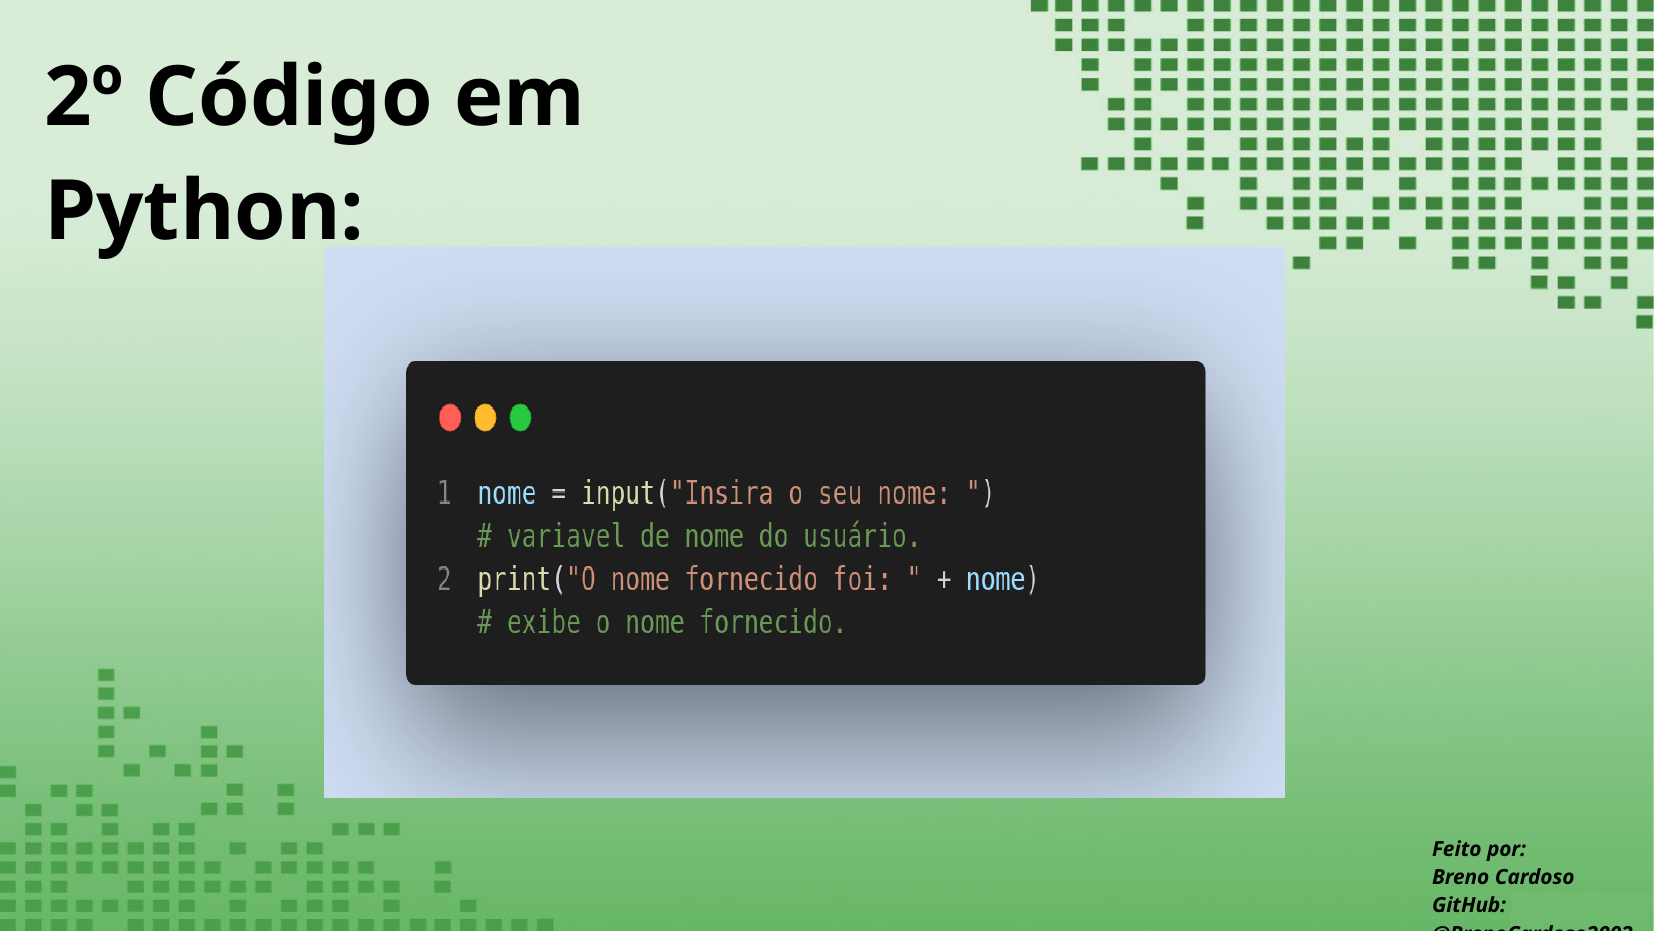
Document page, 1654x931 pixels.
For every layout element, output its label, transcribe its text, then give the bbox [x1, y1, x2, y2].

picture [0, 0, 1654, 931]
text_box 2º Código em Python: [29, 29, 886, 148]
text_box Feito por: Breno Cardoso GitHub: @BrenoCardoso2002 [1417, 826, 1654, 931]
